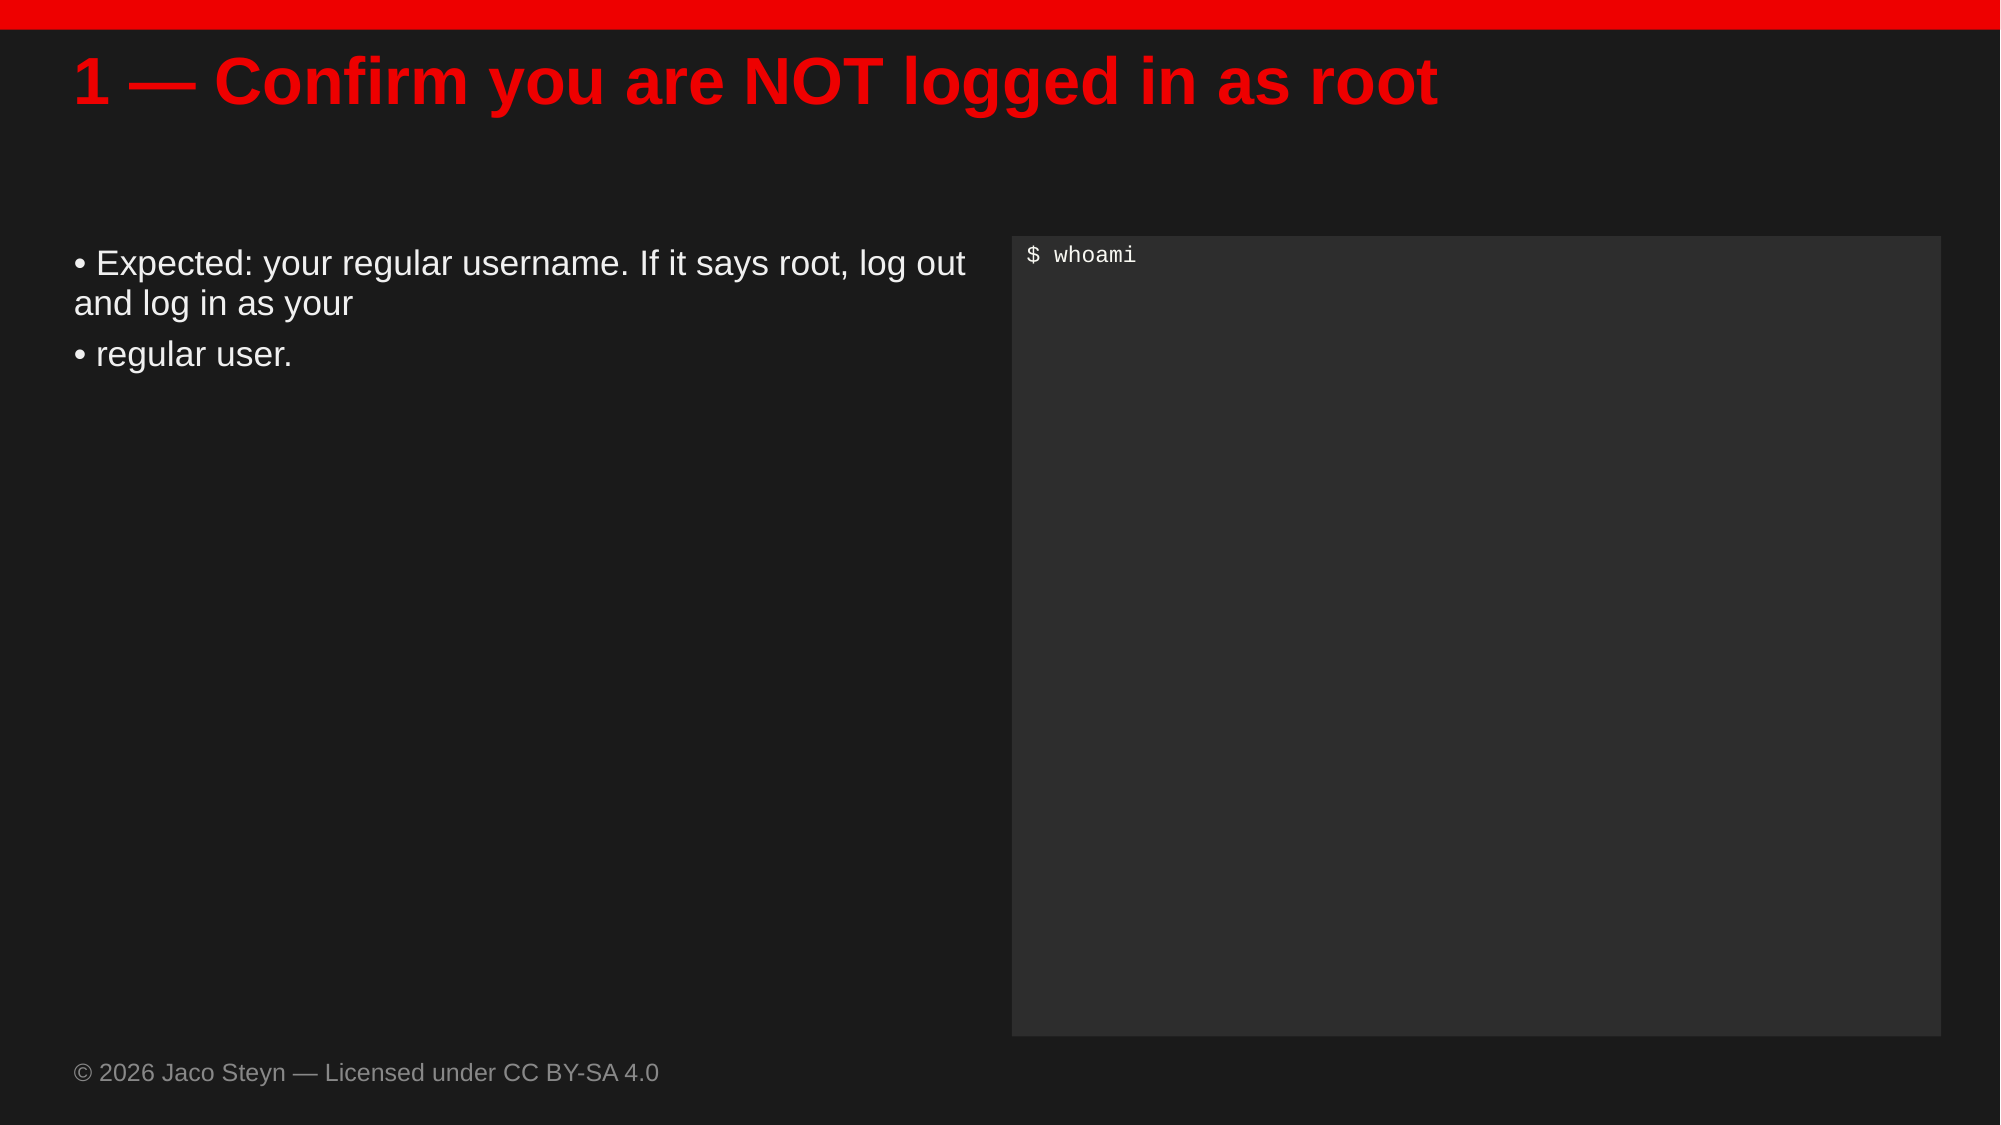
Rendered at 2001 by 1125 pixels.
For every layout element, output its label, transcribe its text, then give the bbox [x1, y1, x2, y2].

text_box 1 — Confirm you are NOT logged in as root [59, 36, 1942, 208]
text_box [0, 0, 2001, 30]
text_box • Expected: your regular username. If it says root, log out and log in as your • regular user. [59, 236, 989, 1037]
text_box $ whoami [1011, 236, 1942, 1037]
text_box © 2026 Jaco Steyn — Licensed under CC BY-SA 4.0 [59, 1051, 1942, 1093]
